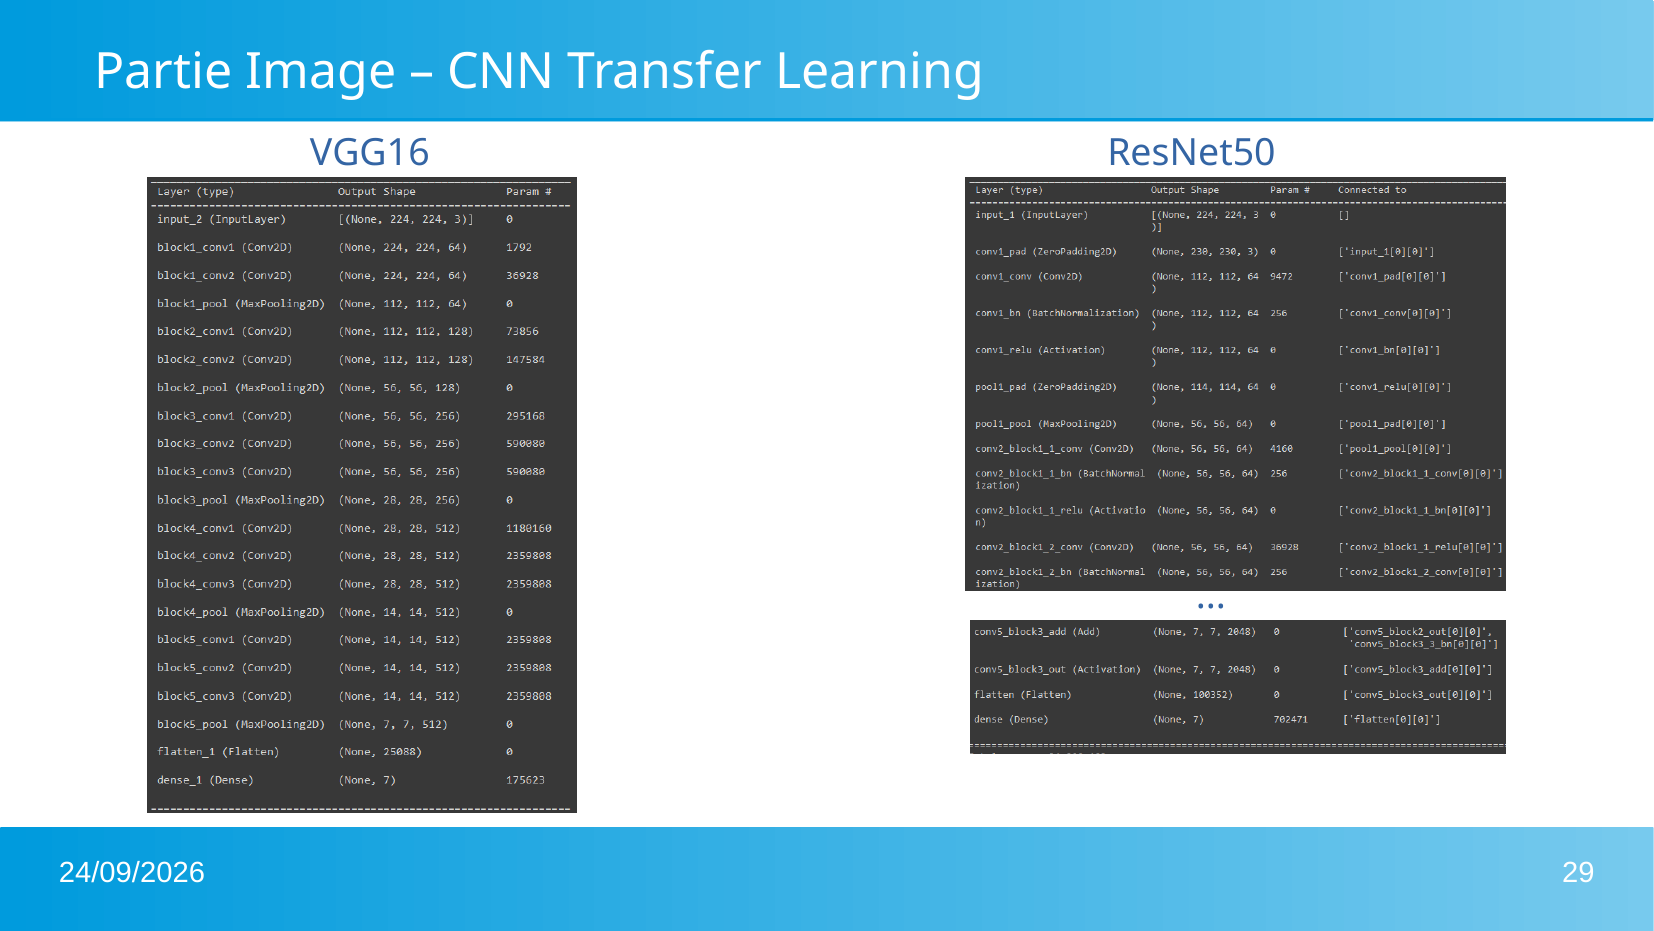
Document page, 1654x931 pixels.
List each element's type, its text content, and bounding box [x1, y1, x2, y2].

text_box VGG16 [295, 118, 562, 183]
title Partie Image – CNN Transfer Learning [59, 29, 1595, 108]
text_box ... [1181, 561, 1334, 626]
text_box ResNet50 [1092, 118, 1329, 183]
picture [147, 177, 577, 813]
picture [970, 620, 1506, 754]
picture [965, 177, 1506, 591]
